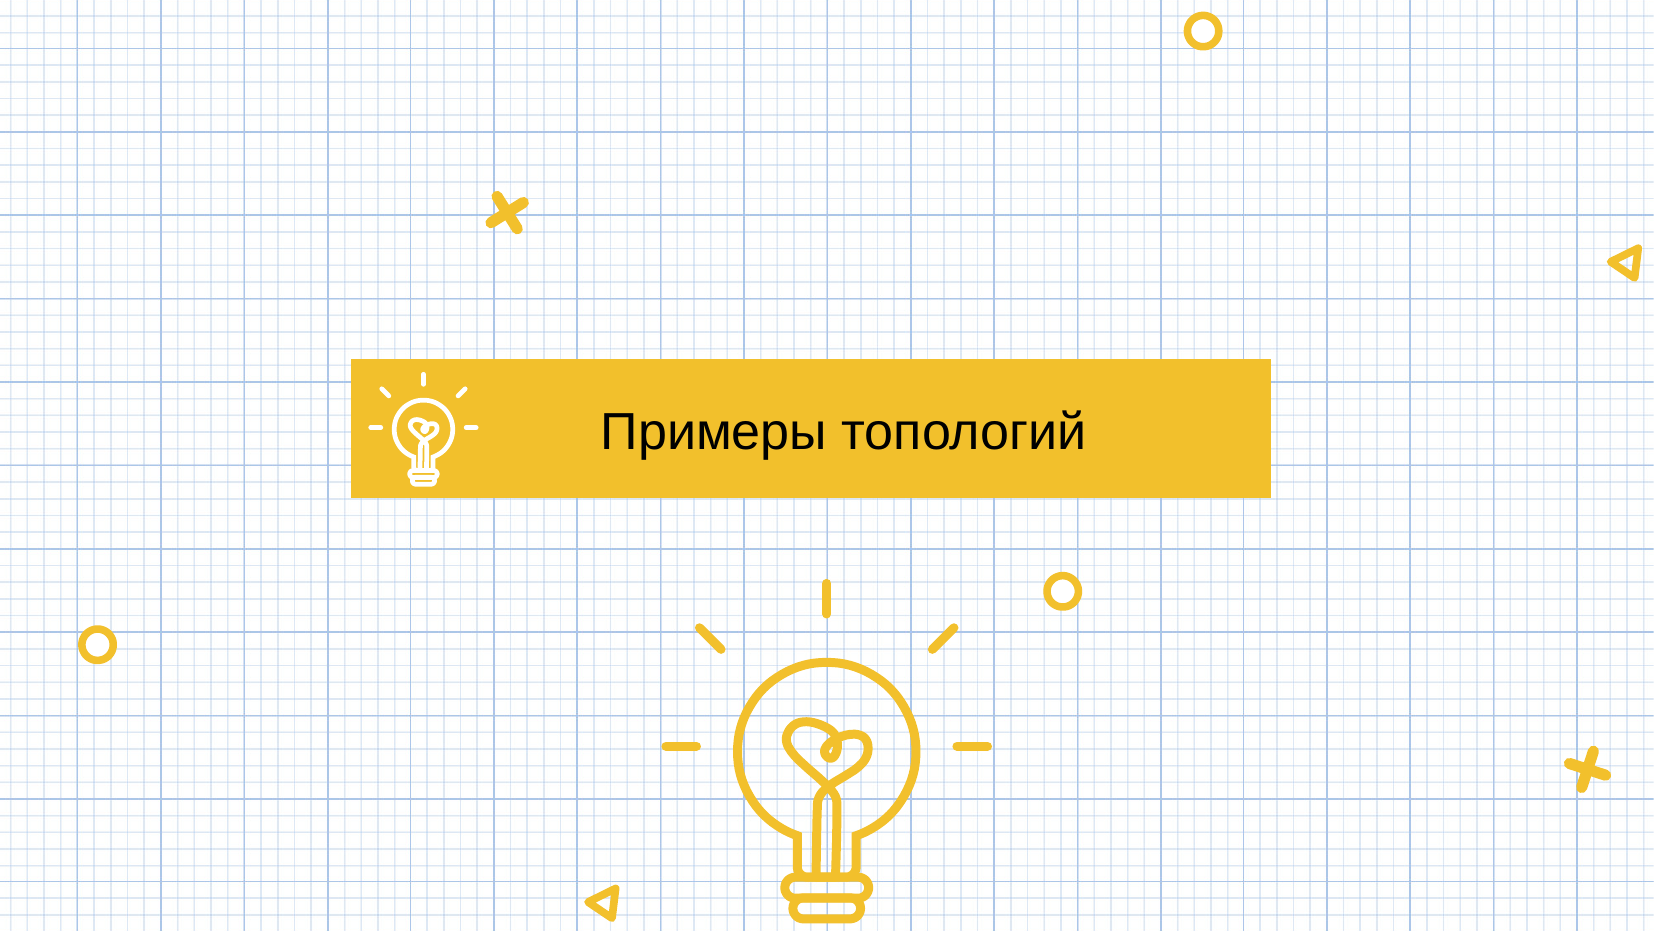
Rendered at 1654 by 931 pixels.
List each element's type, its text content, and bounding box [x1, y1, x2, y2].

picture [0, 0, 1654, 931]
text_box Примеры топологий [487, 375, 1201, 488]
